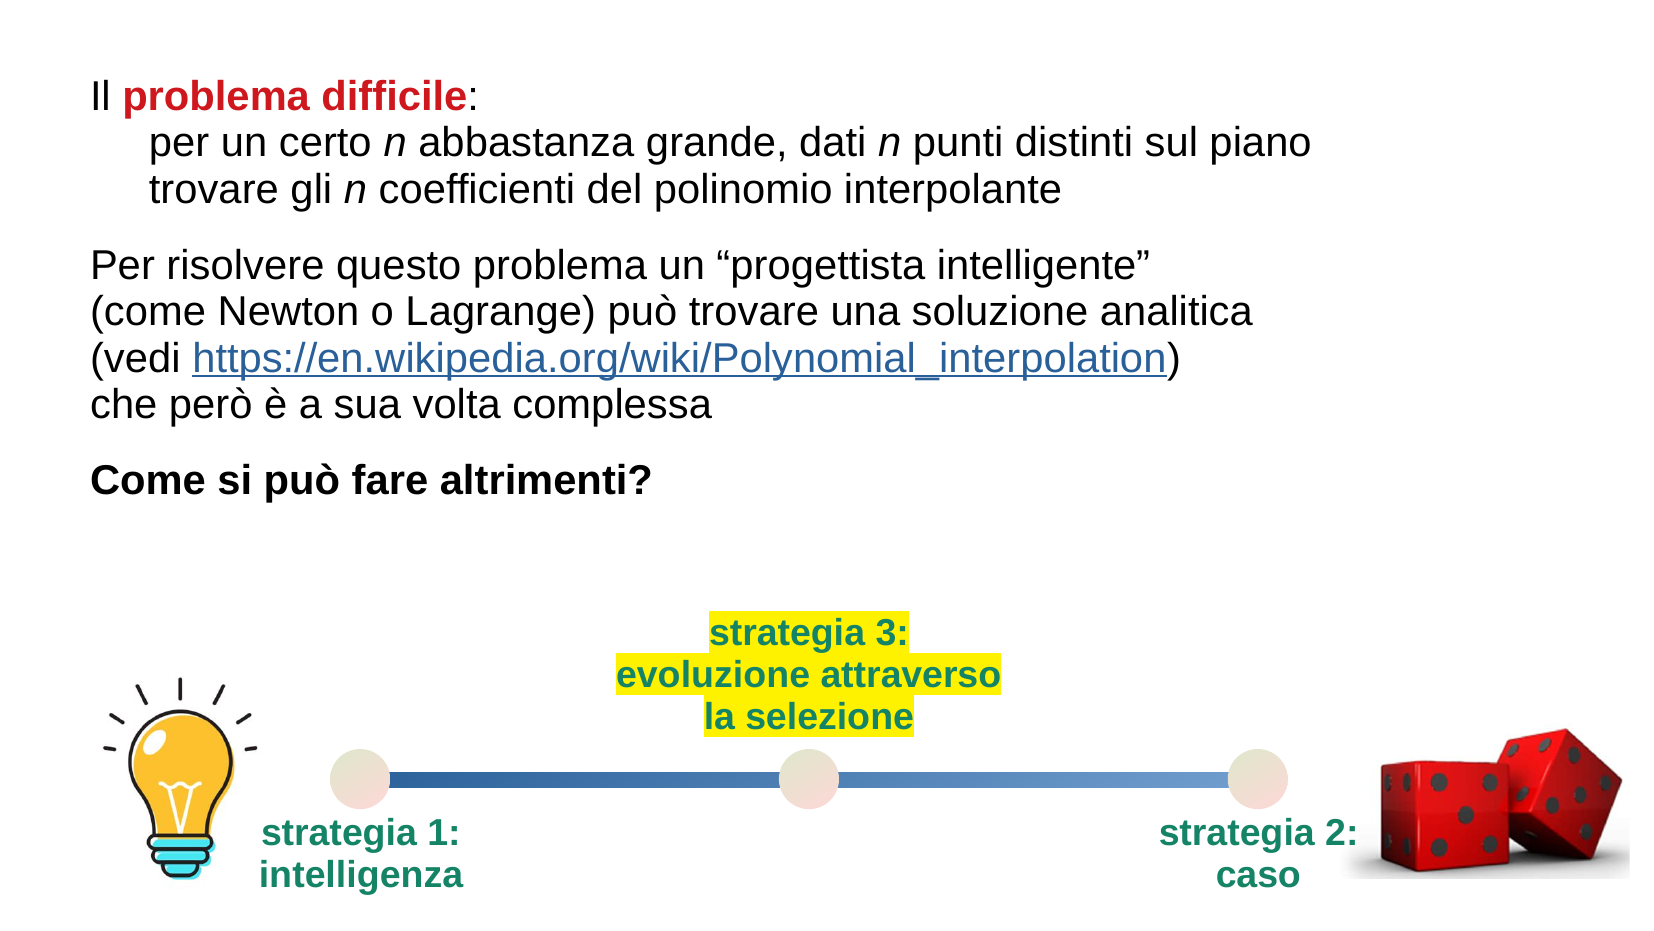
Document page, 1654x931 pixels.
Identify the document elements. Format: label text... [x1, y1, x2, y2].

picture [88, 663, 267, 889]
text_box [330, 749, 1288, 810]
text_box strategia 3: evoluzione attraverso la selezione [591, 603, 1027, 745]
text_box strategia 1: intelligenza [242, 803, 479, 903]
list Il problema difficile: per un certo n abbastanza grande, dati n punti distinti sul piano trovare gli n coefficienti del polinomio interpolante Per risolvere questo problema un “progettista intelligente” (come Newton o Lagrange) può trovare una soluzione analitica (vedi https://en.wikipedia.org/wiki/Polynomial_interpolation) che però è a sua volta complessa Come si può fare altrimenti? [90, 72, 1561, 528]
text_box strategia 2: caso [1140, 803, 1377, 903]
picture [1340, 723, 1630, 879]
